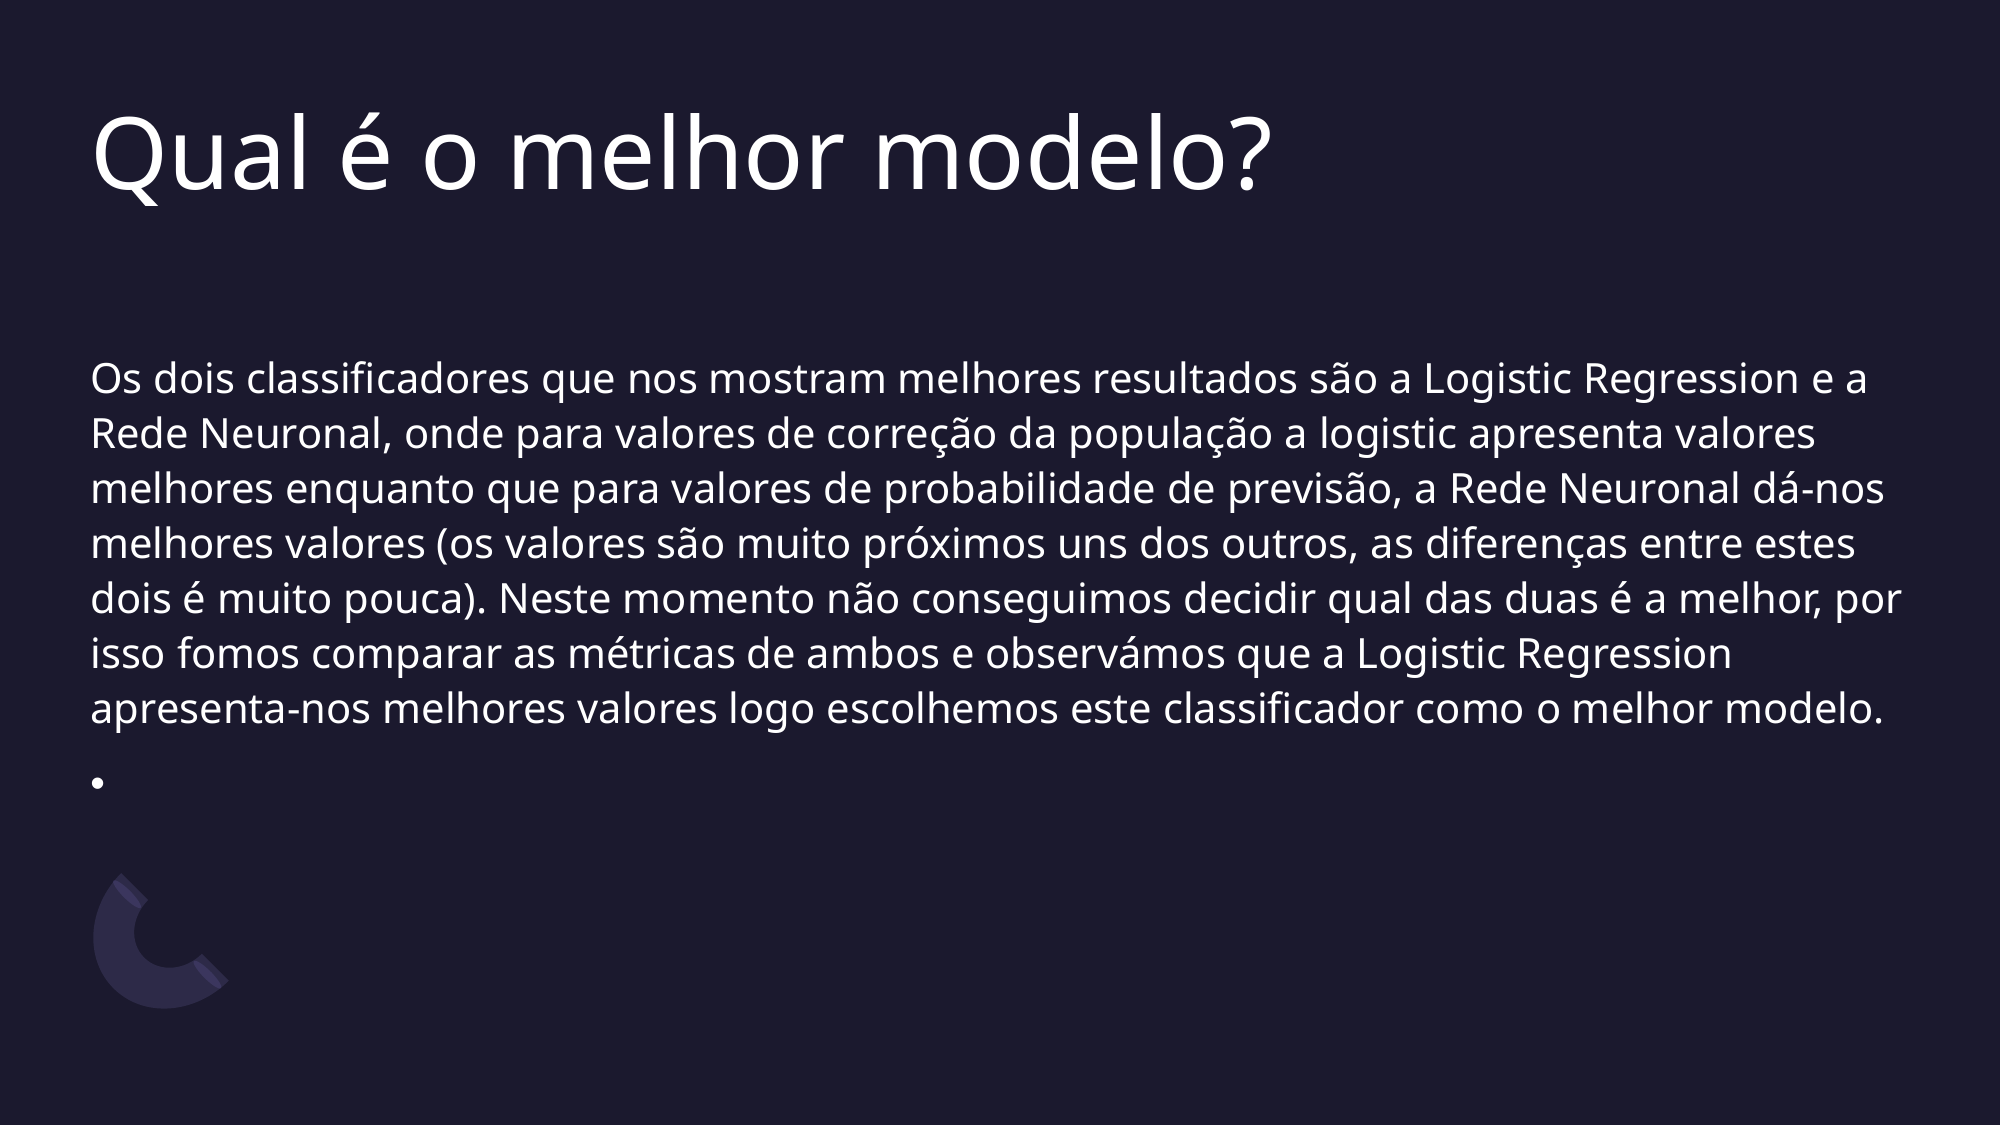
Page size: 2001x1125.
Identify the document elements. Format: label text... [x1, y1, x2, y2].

title Qual é o melhor modelo? [90, 90, 1910, 309]
list Os dois classificadores que nos mostram melhores resultados são a Logistic Regression e a Rede Neuronal, onde para valores de correção da população a logistic apresenta valores melhores enquanto que para valores de probabilidade de previsão, a Rede Neuronal dá-nos melhores valores (os valores são muito próximos uns dos outros, as diferenças entre estes dois é muito pouca). Neste momento não conseguimos decidir qual das duas é a melhor, por isso fomos comparar as métricas de ambos e observámos que a Logistic Regression apresenta-nos melhores valores logo escolhemos este classificador como o melhor modelo. [90, 346, 1910, 1000]
